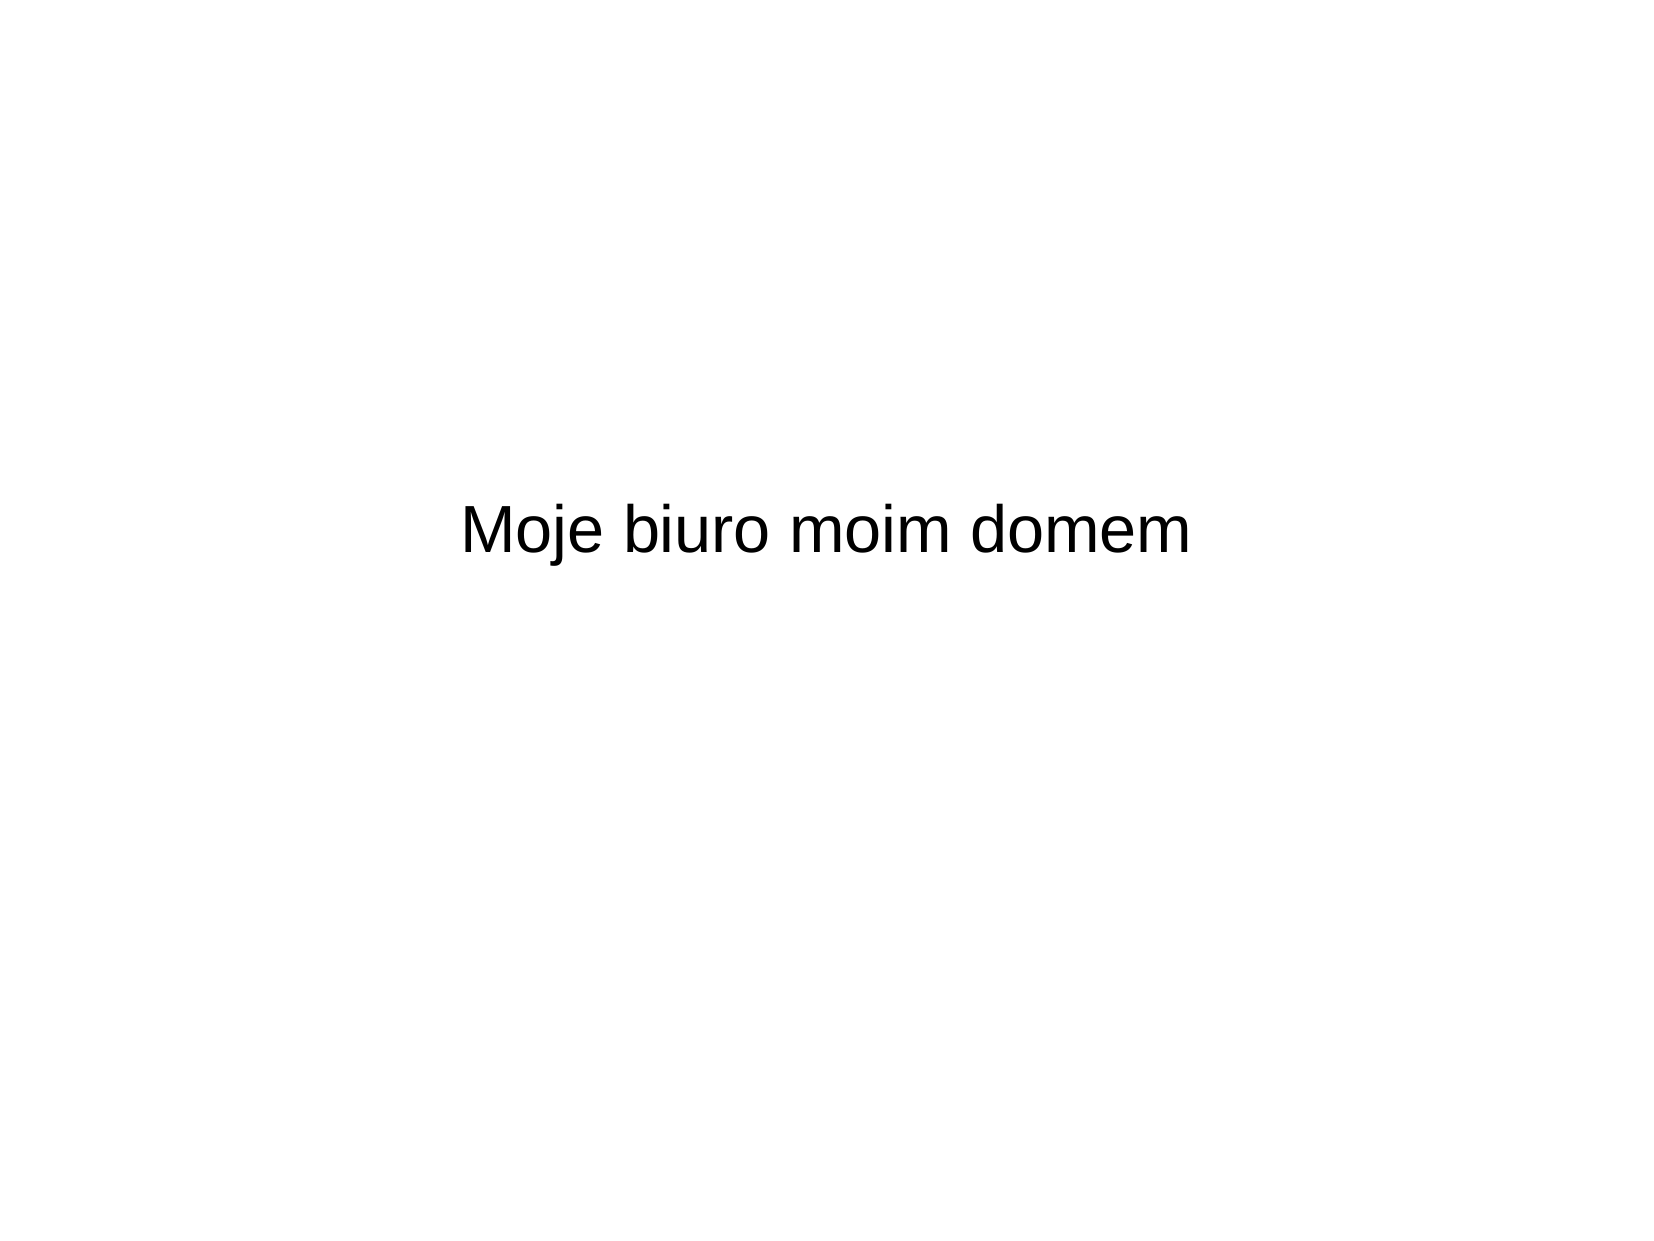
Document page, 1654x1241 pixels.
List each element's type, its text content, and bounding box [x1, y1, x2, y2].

subtitle Moje biuro moim domem [82, 49, 1571, 1010]
